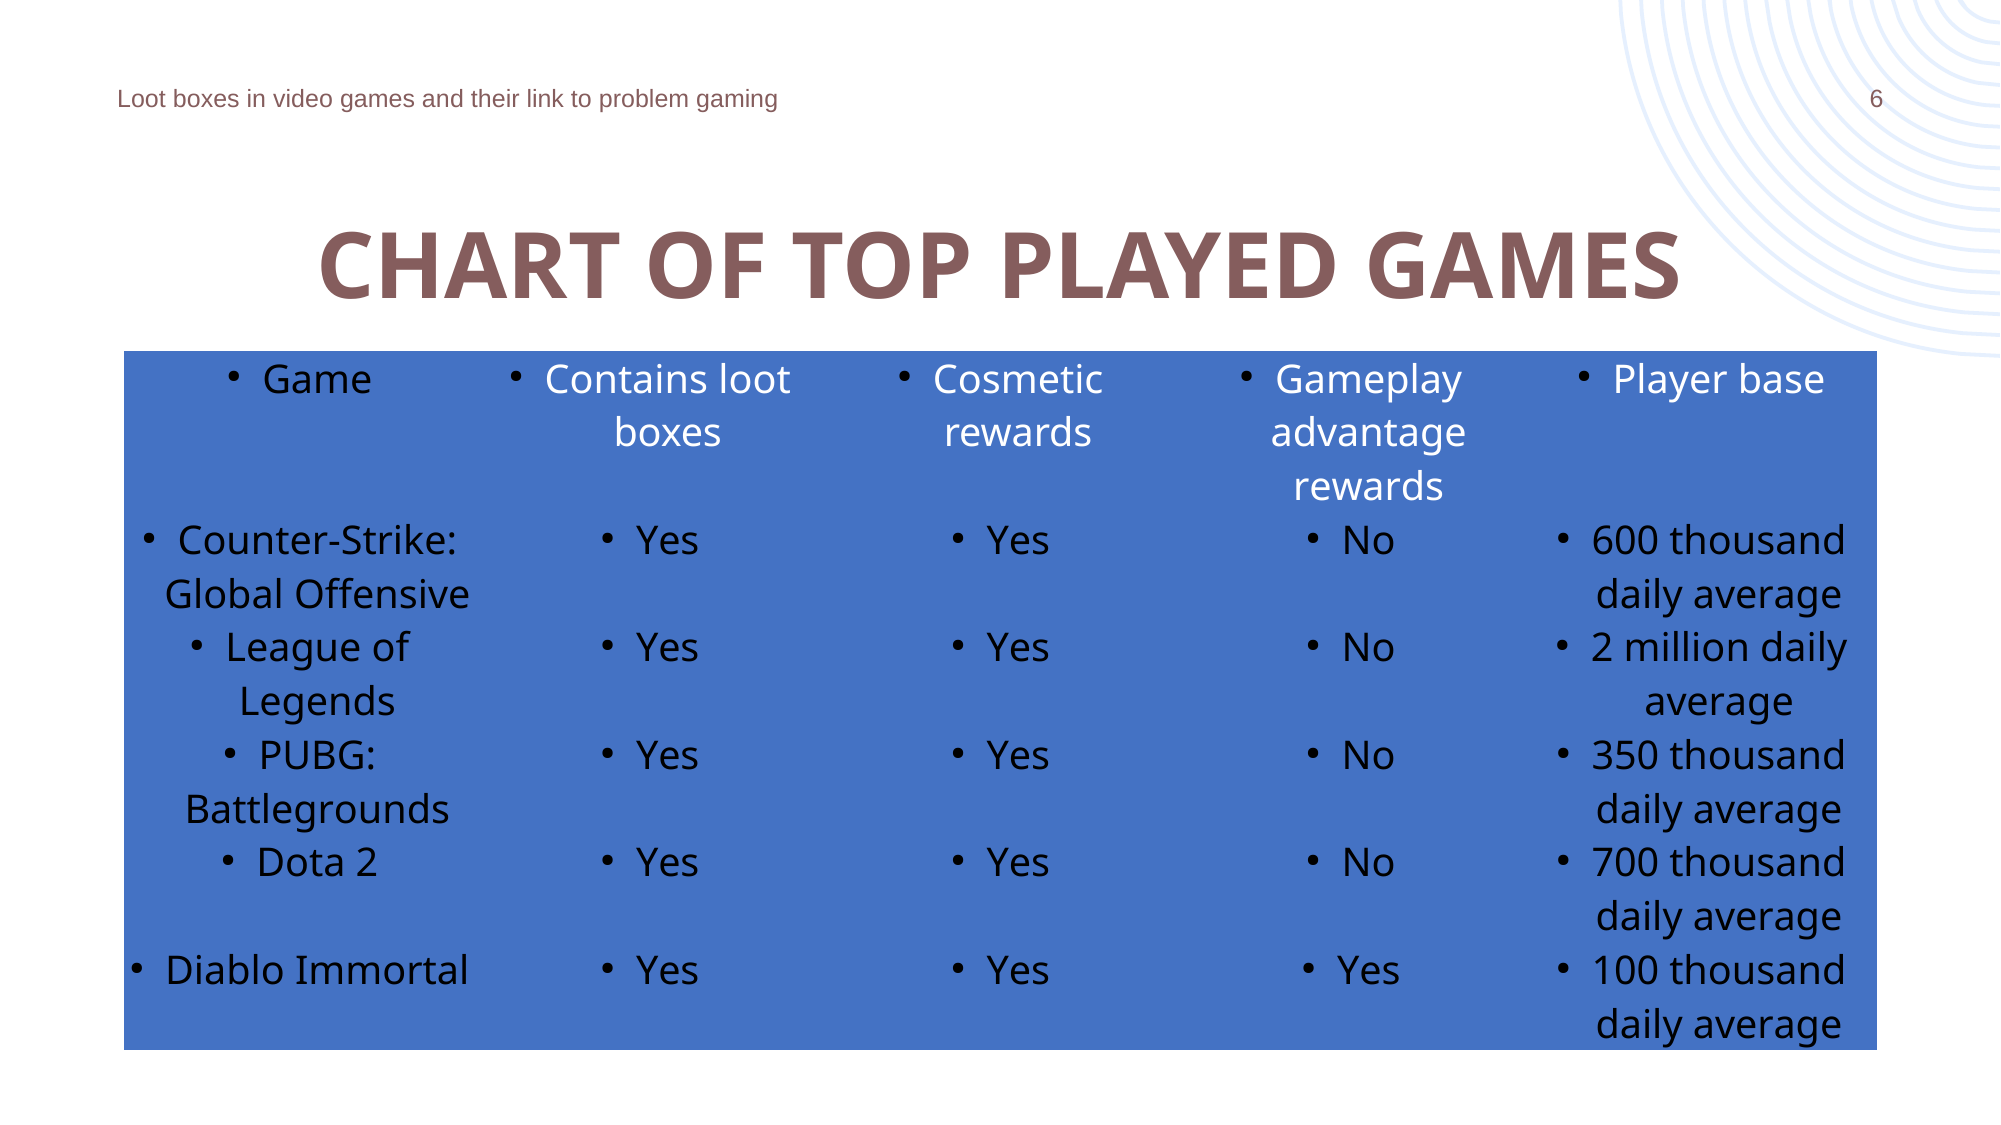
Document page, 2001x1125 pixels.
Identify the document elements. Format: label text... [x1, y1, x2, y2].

table_header Contains loot boxes [475, 351, 825, 512]
table_cell 350 thousand daily average [1526, 727, 1877, 835]
table_header Game [124, 351, 475, 512]
table_cell 100 thousand daily average [1526, 942, 1877, 1050]
table_cell Yes [475, 620, 825, 727]
table_cell Yes [475, 512, 825, 620]
table_cell Counter-Strike: Global Offensive [124, 512, 475, 620]
table_cell Yes [825, 727, 1176, 835]
text_box Loot boxes in video games and their link to problem gaming [101, 75, 826, 121]
table_cell No [1176, 727, 1526, 835]
table_cell 700 thousand daily average [1526, 835, 1877, 942]
table_cell Yes [475, 727, 825, 835]
table_cell 2 million daily average [1526, 620, 1877, 727]
table_cell Diablo Immortal [124, 942, 475, 1050]
table_cell No [1176, 620, 1526, 727]
table_cell Dota 2 [124, 835, 475, 942]
table_cell No [1176, 835, 1526, 942]
table_header Gameplay advantage rewards [1176, 351, 1526, 512]
text_box [1795, 75, 1958, 121]
table_cell Yes [475, 942, 825, 1050]
table_cell League of Legends [124, 620, 475, 727]
title CHART OF TOP PLAYED GAMES [124, 199, 1876, 326]
table_header Player base [1526, 351, 1877, 512]
table_cell PUBG: Battlegrounds [124, 727, 475, 835]
table_cell Yes [825, 942, 1176, 1050]
table_cell Yes [825, 835, 1176, 942]
table_cell No [1176, 512, 1526, 620]
table_cell Yes [475, 835, 825, 942]
table_cell 600 thousand daily average [1526, 512, 1877, 620]
table_cell Yes [825, 512, 1176, 620]
table_cell Yes [1176, 942, 1526, 1050]
table_cell Yes [825, 620, 1176, 727]
table_header Cosmetic rewards [825, 351, 1176, 512]
